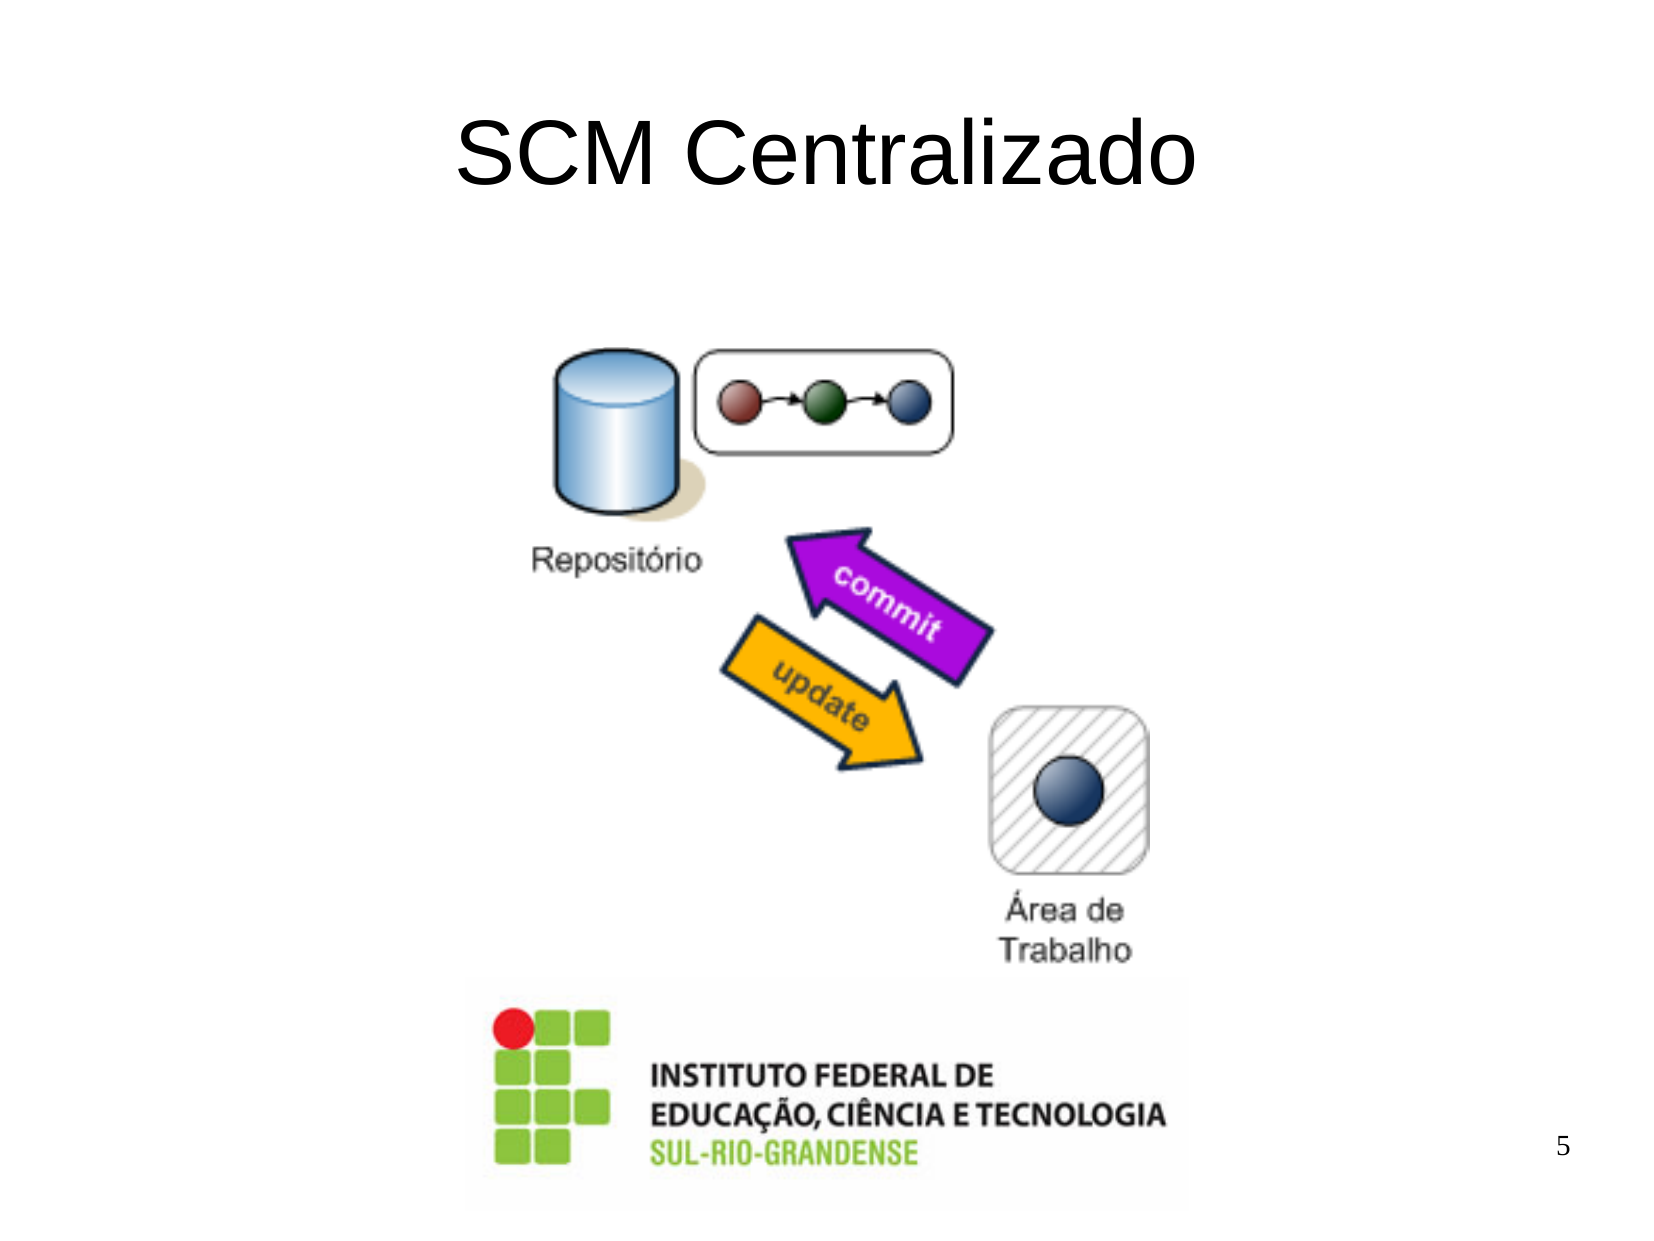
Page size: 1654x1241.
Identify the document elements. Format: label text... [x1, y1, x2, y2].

title SCM Centralizado [82, 56, 1571, 250]
picture [531, 347, 1150, 975]
picture [465, 977, 1189, 1211]
